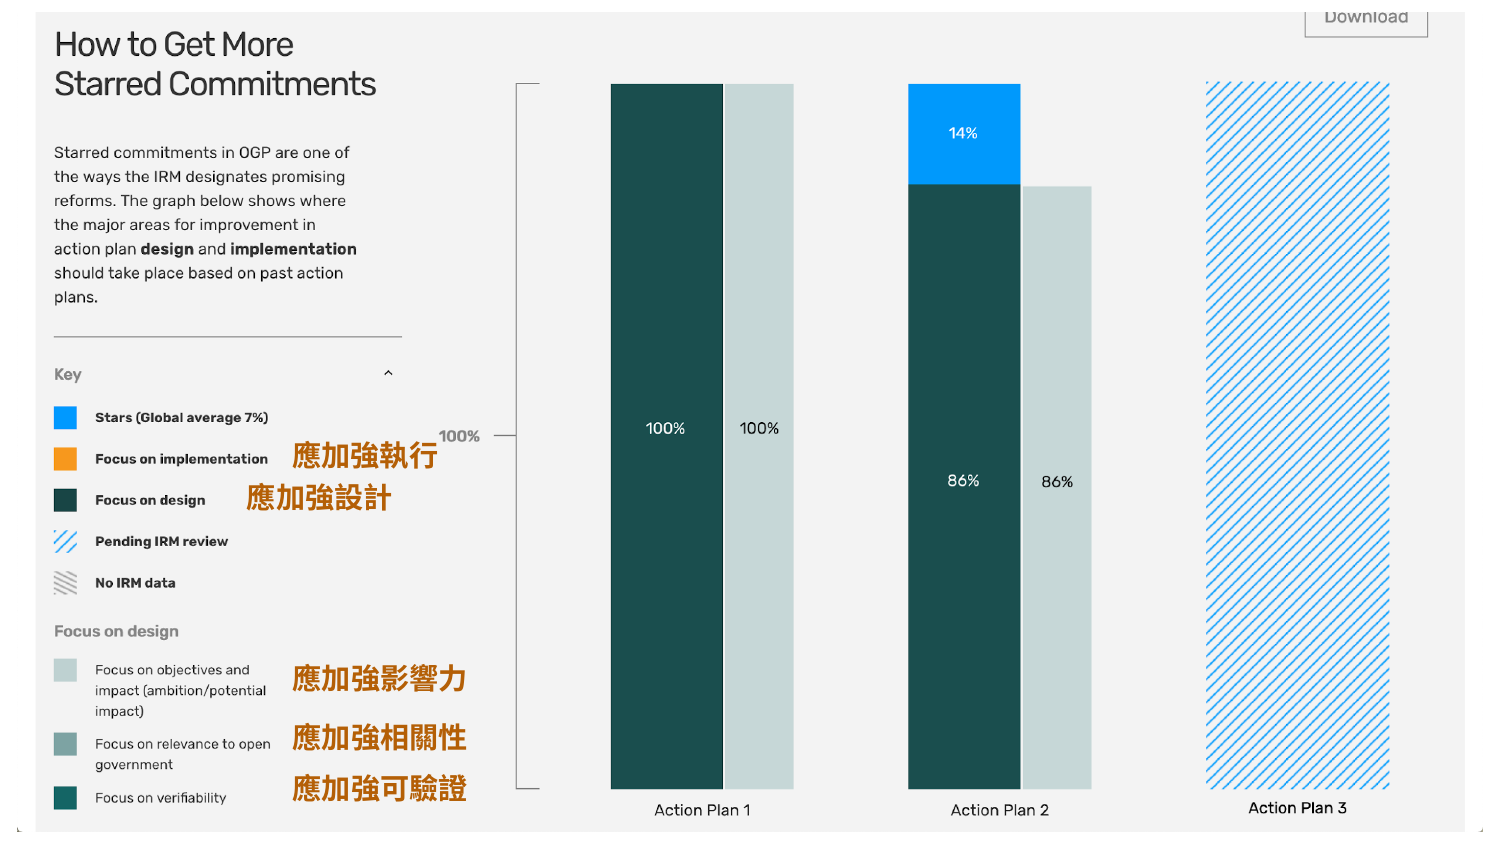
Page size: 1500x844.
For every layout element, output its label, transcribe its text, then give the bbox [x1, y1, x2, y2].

text_box 應加強相關性 [446, 732, 456, 745]
text_box 應加強相關性 [277, 704, 485, 745]
text_box 應加強相關性 [297, 735, 309, 745]
picture [17, 12, 1483, 832]
text_box 應加強設計 [231, 464, 415, 513]
text_box 應加強可驗證 [277, 755, 485, 804]
text_box 應加強影響力 [277, 645, 485, 694]
text_box 應加強執行 [297, 453, 311, 464]
text_box 應加強執行 [277, 421, 461, 471]
